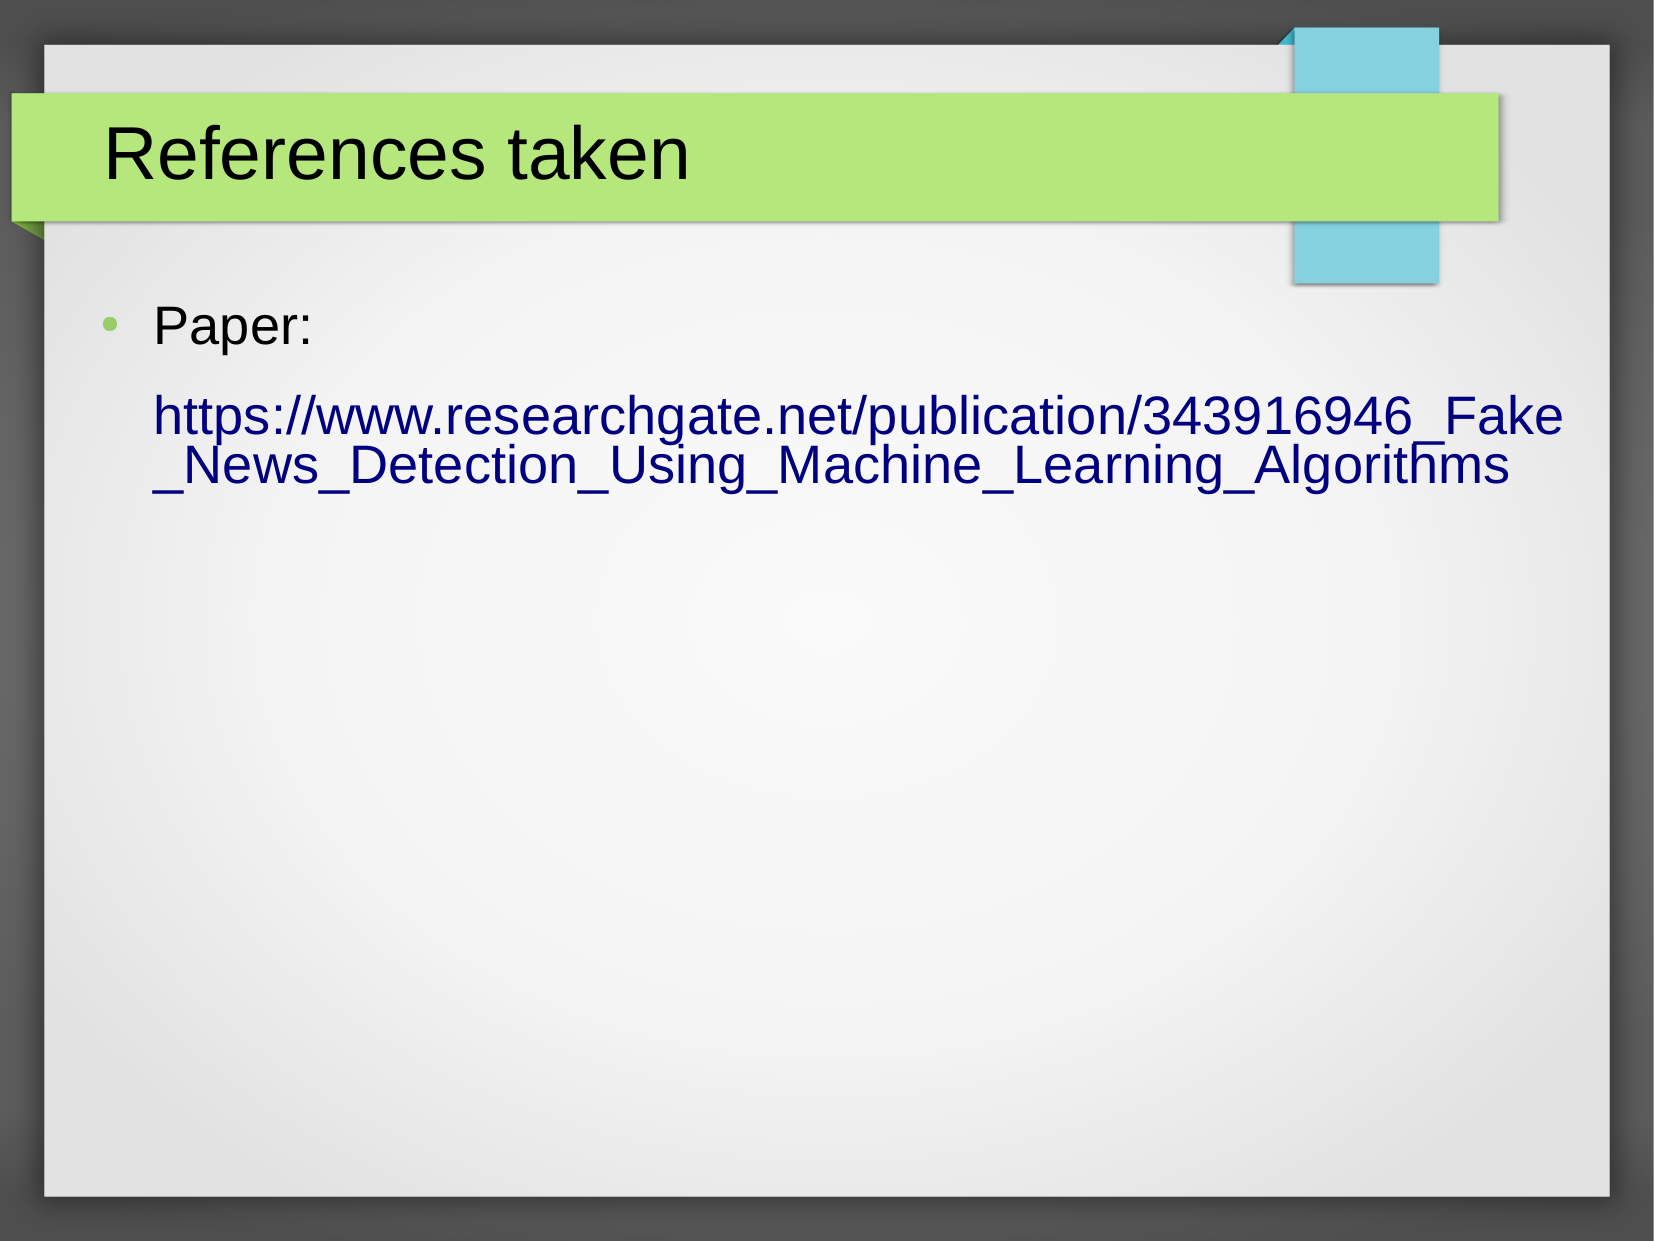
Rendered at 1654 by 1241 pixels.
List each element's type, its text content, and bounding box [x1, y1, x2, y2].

list Paper: https://www.researchgate.net/publication/343916946_Fake_News_Detection_Using_Machine_Learning_Algorithms [82, 295, 1571, 1015]
picture [0, 0, 1654, 1241]
title References taken [82, 94, 1264, 213]
